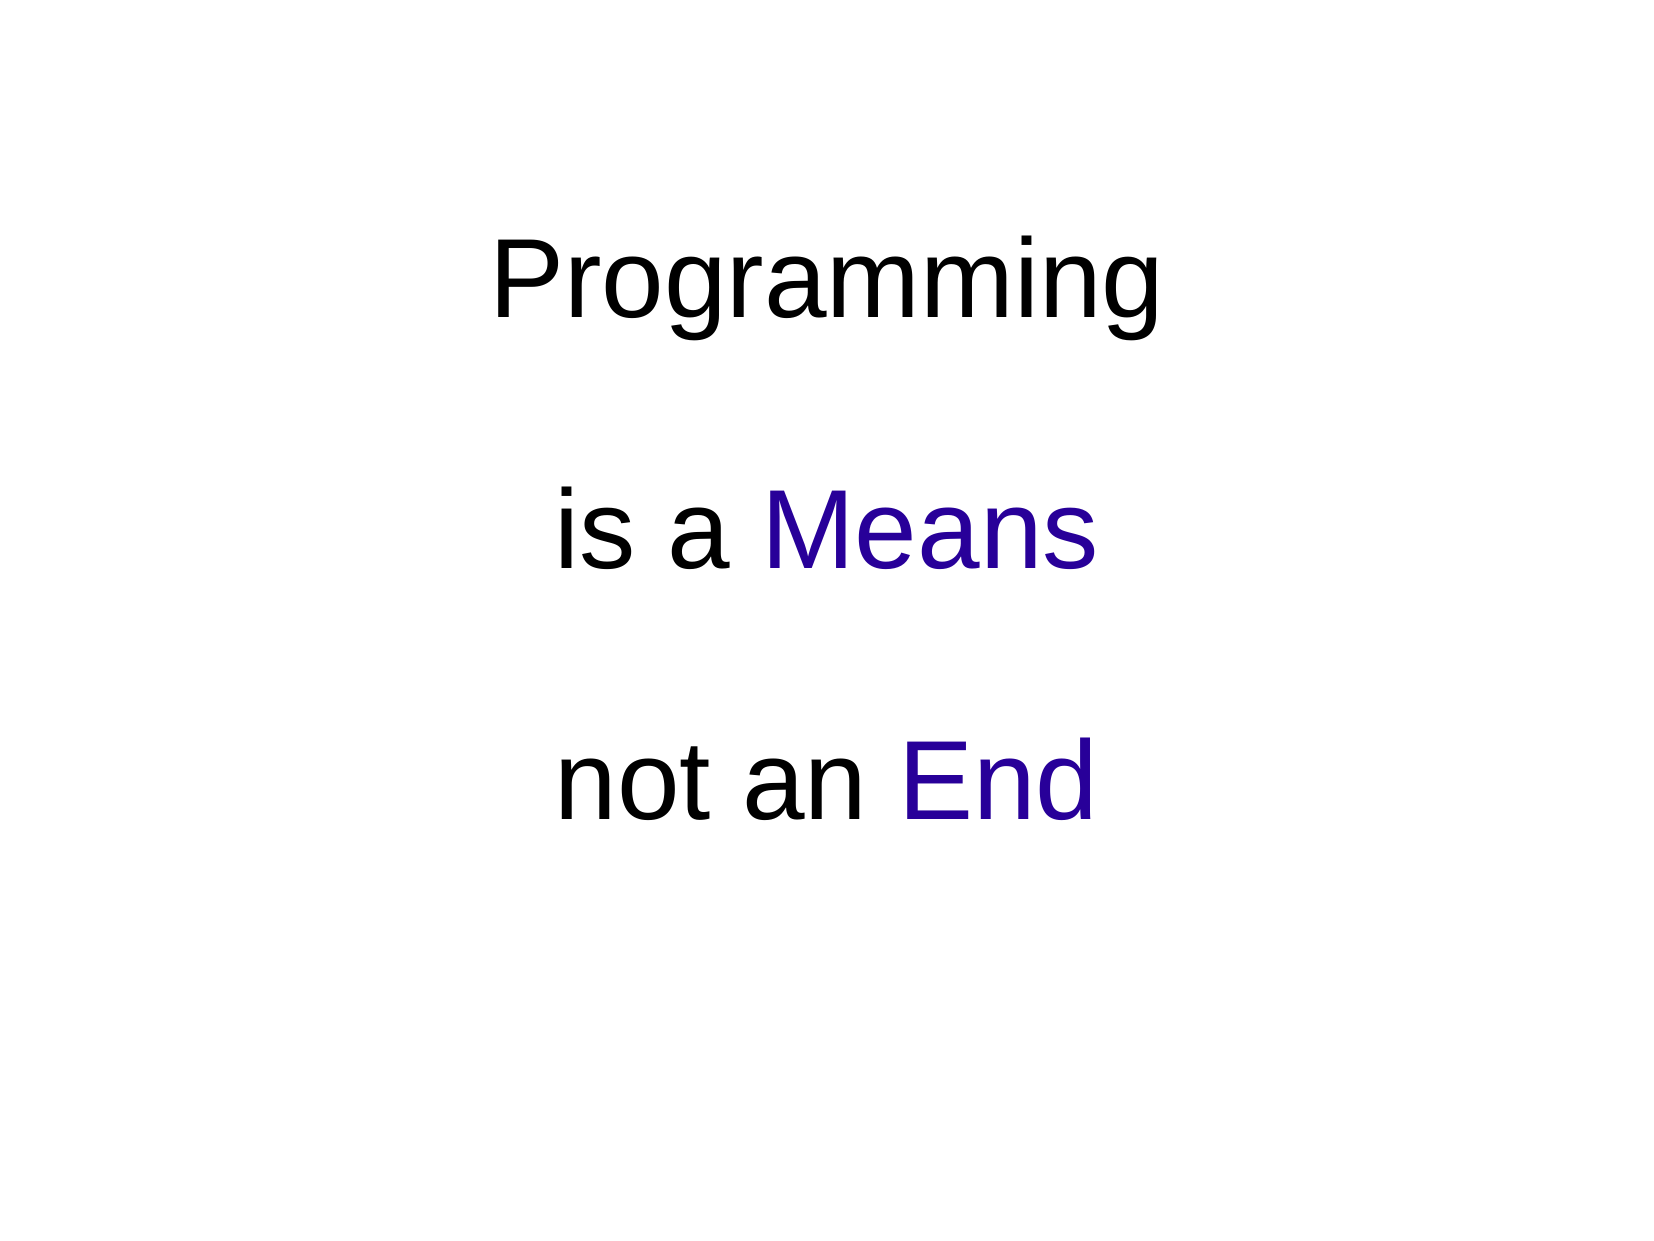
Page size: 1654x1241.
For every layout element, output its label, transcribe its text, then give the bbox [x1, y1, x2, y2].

subtitle Programming is a Means not an End [82, 49, 1571, 1010]
